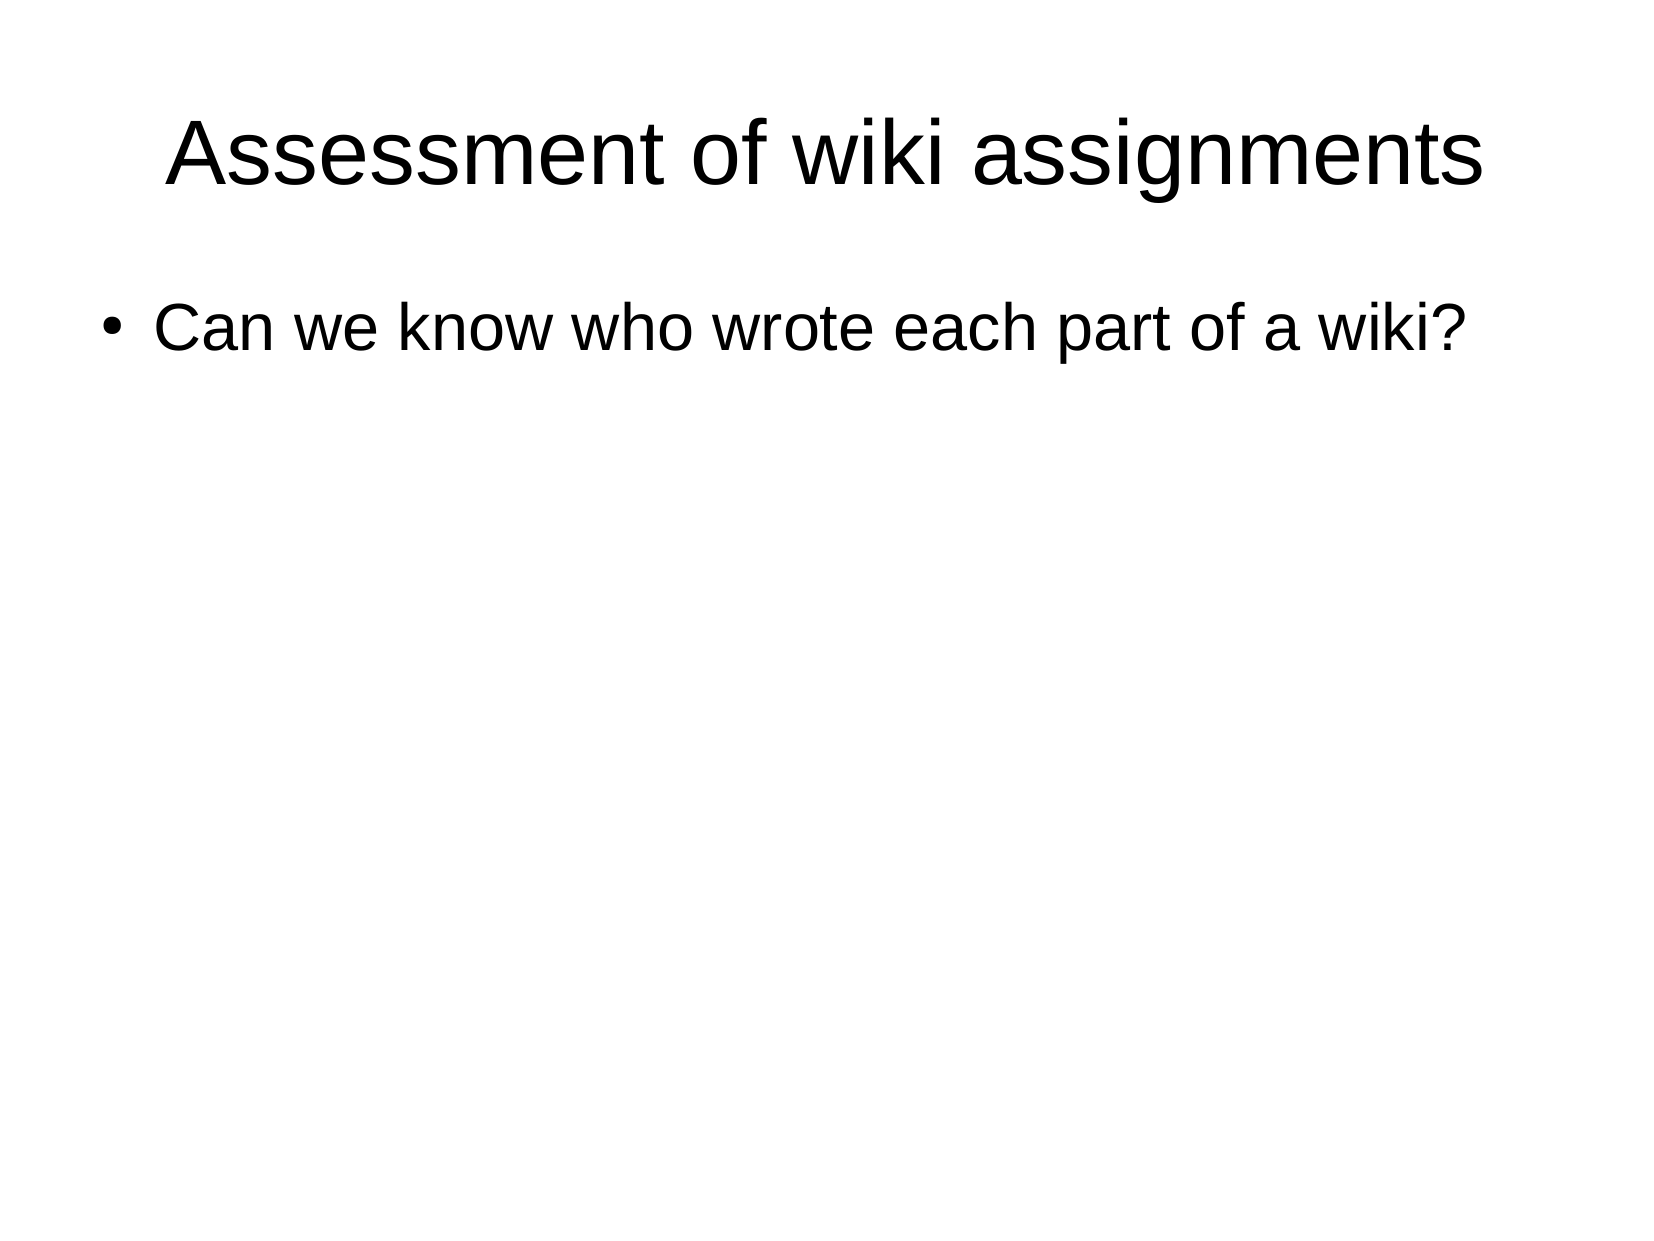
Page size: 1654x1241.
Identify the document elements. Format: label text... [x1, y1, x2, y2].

list Can we know who wrote each part of a wiki? [82, 290, 1571, 1109]
title Assessment of wiki assignments [82, 49, 1571, 257]
